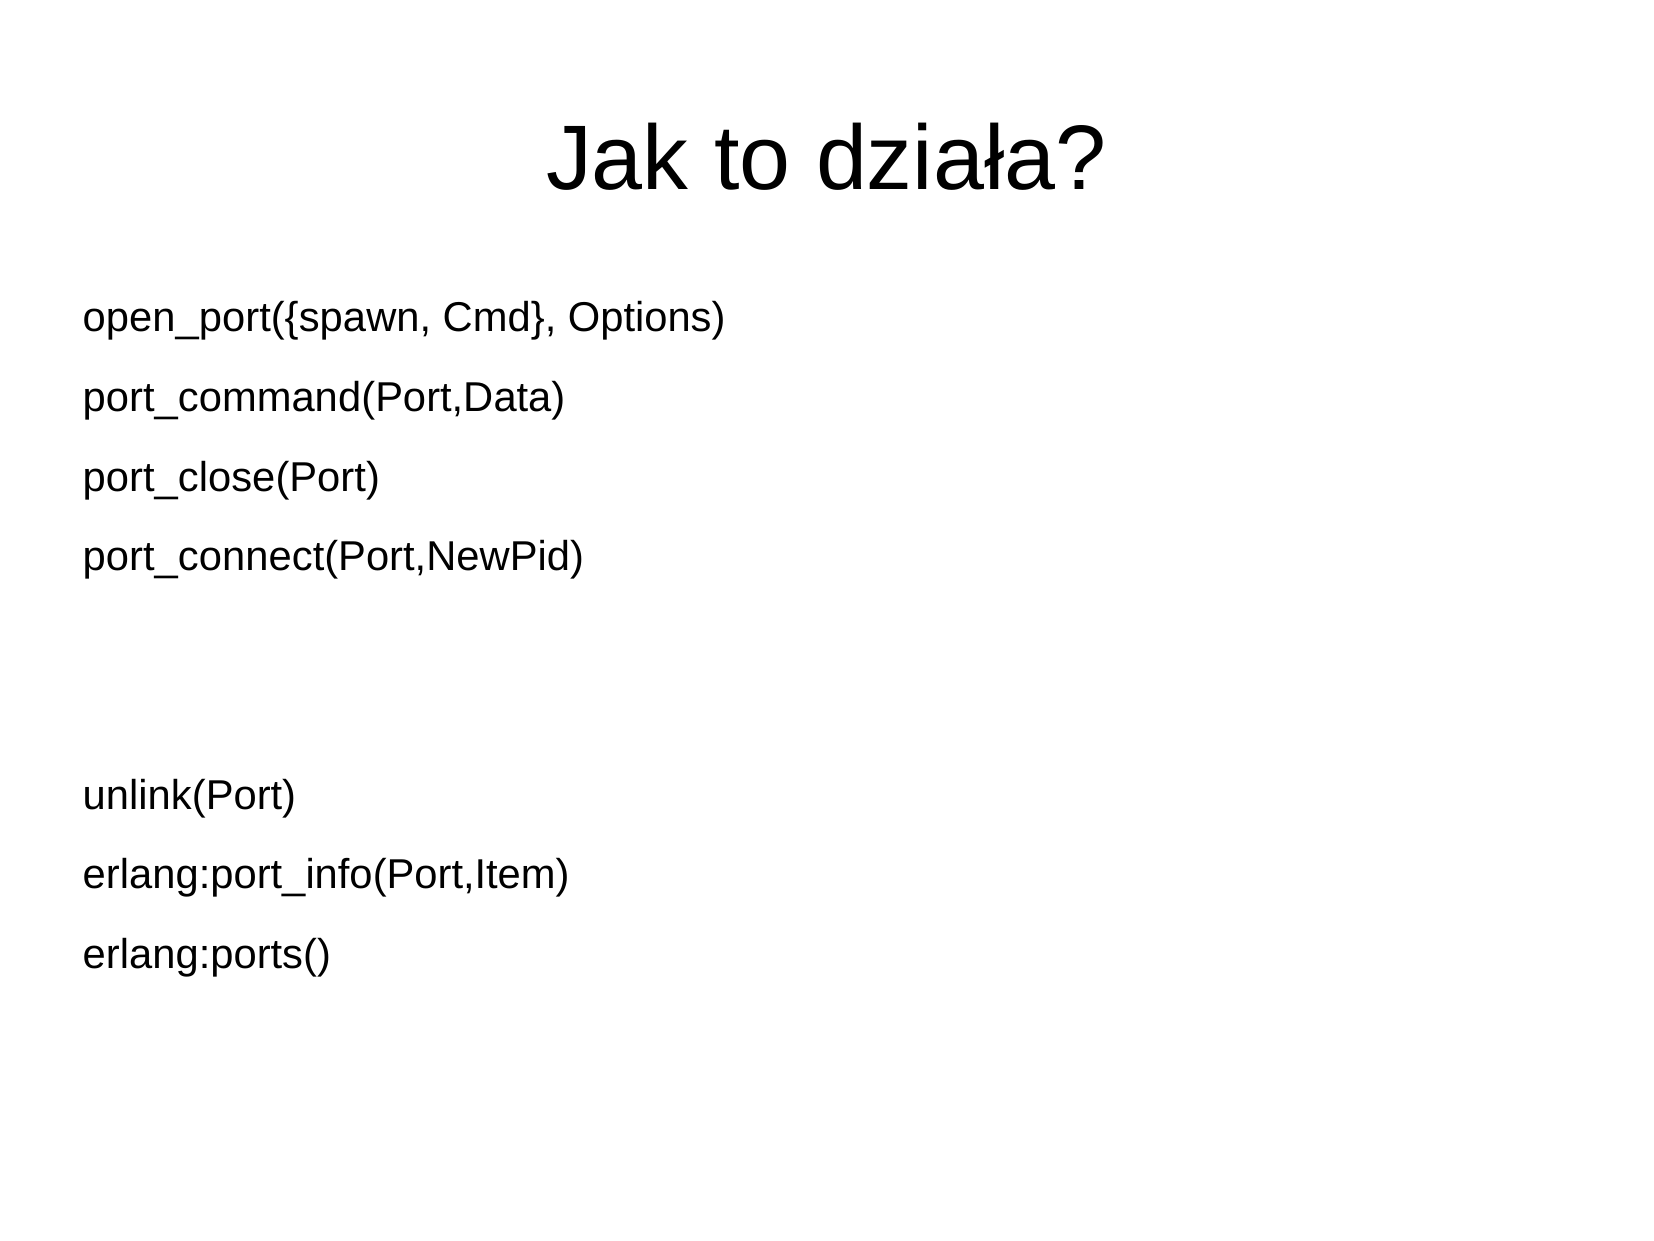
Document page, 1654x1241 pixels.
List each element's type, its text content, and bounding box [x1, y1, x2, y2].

title Jak to działa? [82, 49, 1571, 257]
list open_port({spawn, Cmd}, Options) port_command(Port,Data) port_close(Port) port_connect(Port,NewPid) unlink(Port) erlang:port_info(Port,Item) erlang:ports() [82, 290, 809, 1109]
